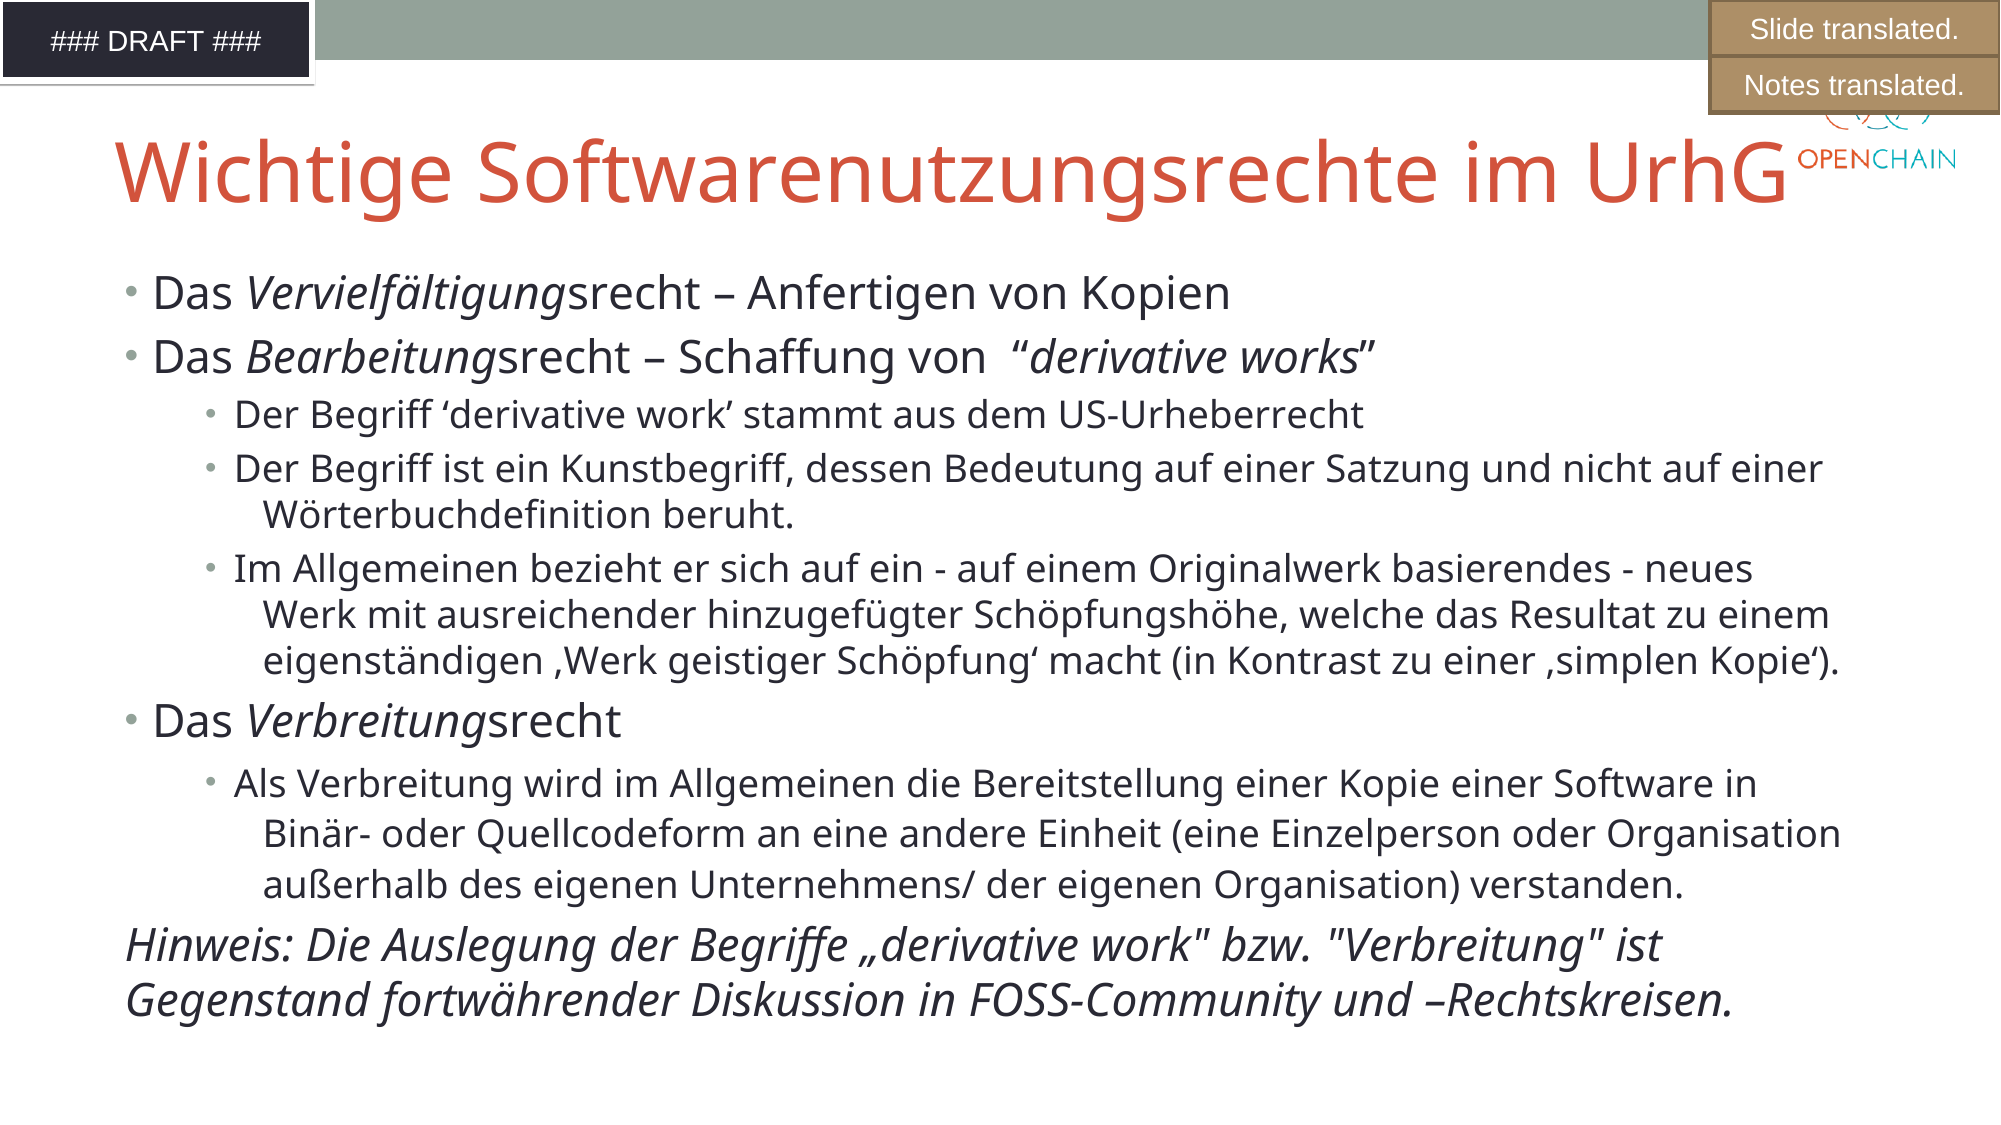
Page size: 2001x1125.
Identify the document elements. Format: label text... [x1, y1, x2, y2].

title Wichtige Softwarenutzungsrechte im UrhG [99, 87, 1900, 251]
text_box Slide translated. [1710, 0, 2000, 56]
list Das Vervielfältigungsrecht – Anfertigen von Kopien Das Bearbeitungsrecht – Schaffung von “derivative works” Der Begriff ‘derivative work’ stammt aus dem US-Urheberrecht Der Begriff ist ein Kunstbegriff, dessen Bedeutung auf einer Satzung und nicht auf einer Wörterbuchdefinition beruht. Im Allgemeinen bezieht er sich auf ein - auf einem Originalwerk basierendes - neues Werk mit ausreichender hinzugefügter Schöpfungshöhe, welche das Resultat zu einem eigenständigen ‚Werk geistiger Schöpfung‘ macht (in Kontrast zu einer ‚simplen Kopie‘). Das Verbreitungsrecht Als Verbreitung wird im Allgemeinen die Bereitstellung einer Kopie einer Software in Binär- oder Quellcodeform an eine andere Einheit (eine Einzelperson oder Organisation außerhalb des eigenen Unternehmens/ der eigenen Organisation) verstanden. Hinweis: Die Auslegung der Begriffe „derivative work" bzw. "Verbreitung" ist Gegenstand fortwährender Diskussion in FOSS-Community und –Rechtskreisen. [109, 255, 1863, 1122]
text_box Notes translated. [1710, 56, 2000, 113]
